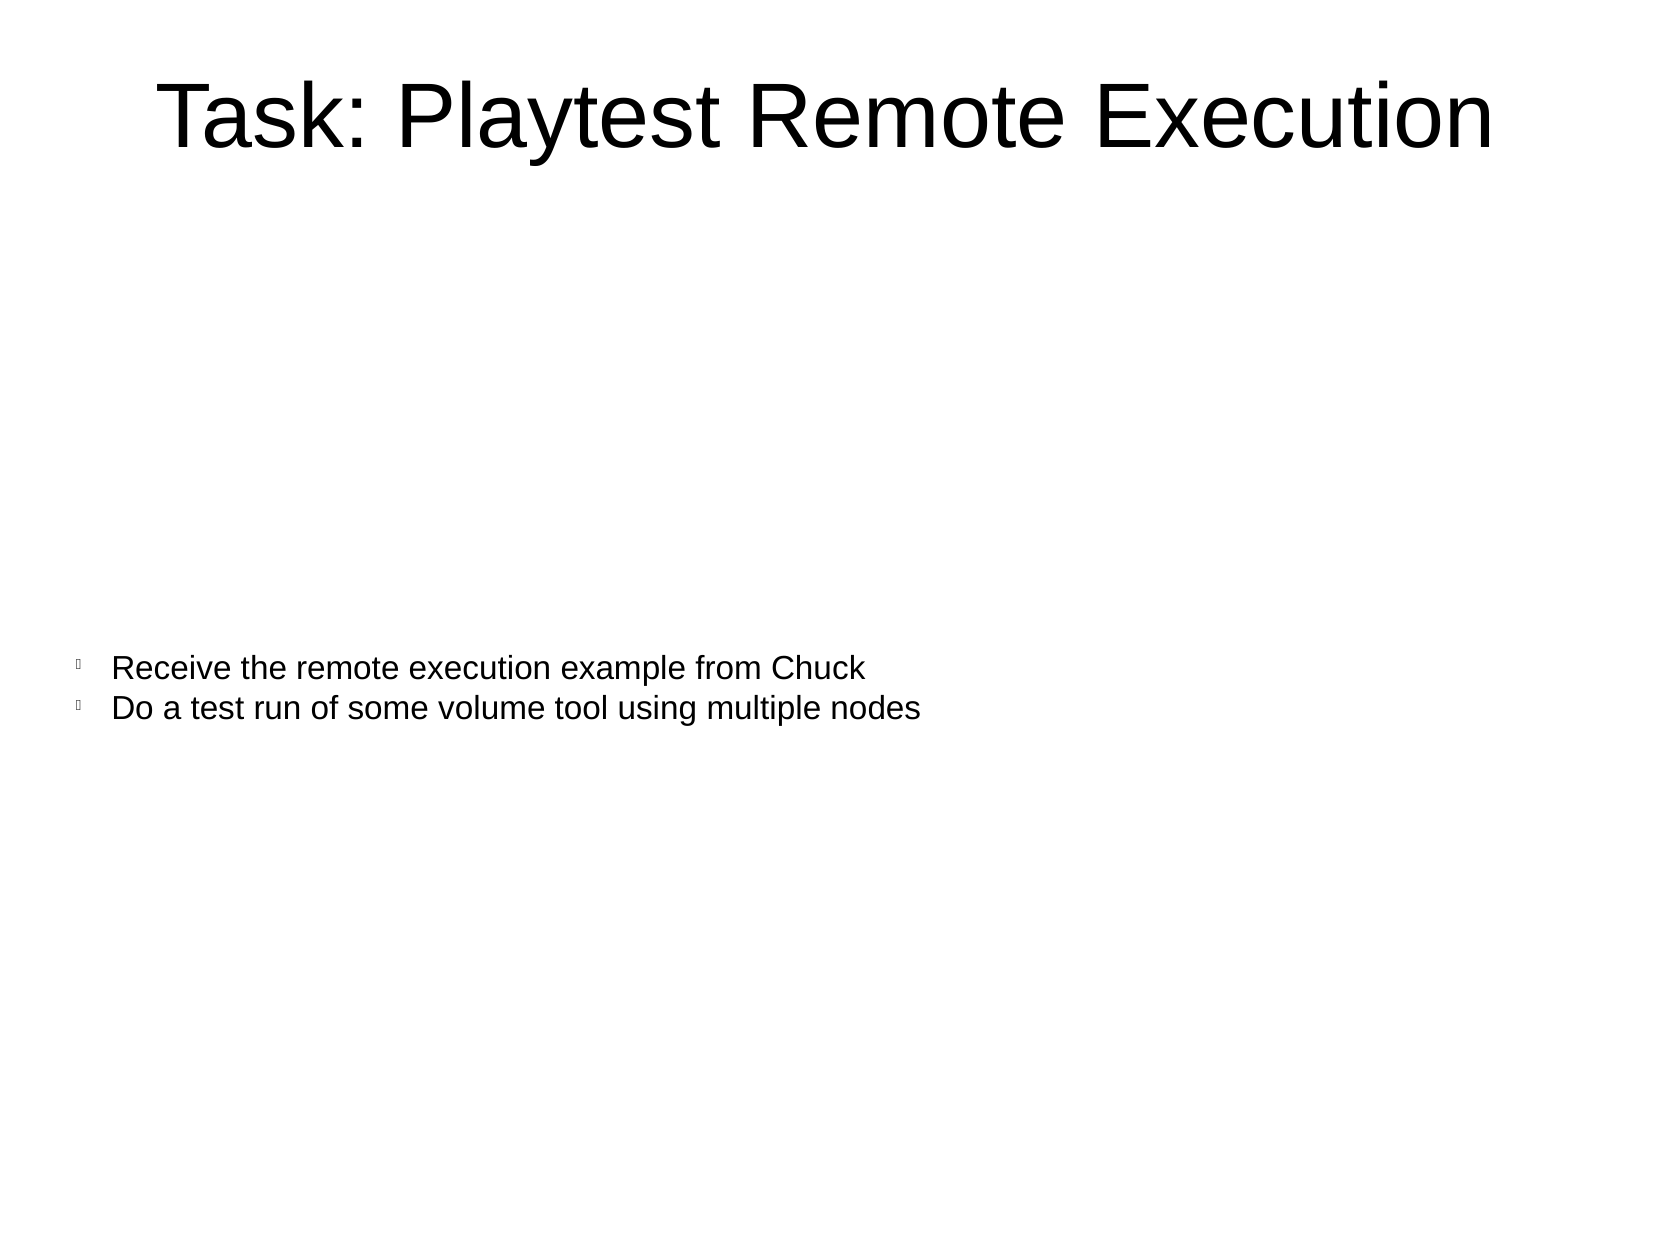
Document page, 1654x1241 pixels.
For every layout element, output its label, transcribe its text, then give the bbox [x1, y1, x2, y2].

text_box Task: Playtest Remote Execution [82, 7, 1571, 215]
text_box Receive the remote execution example from Chuck Do a test run of some volume tool using multiple nodes [75, 168, 1562, 1205]
